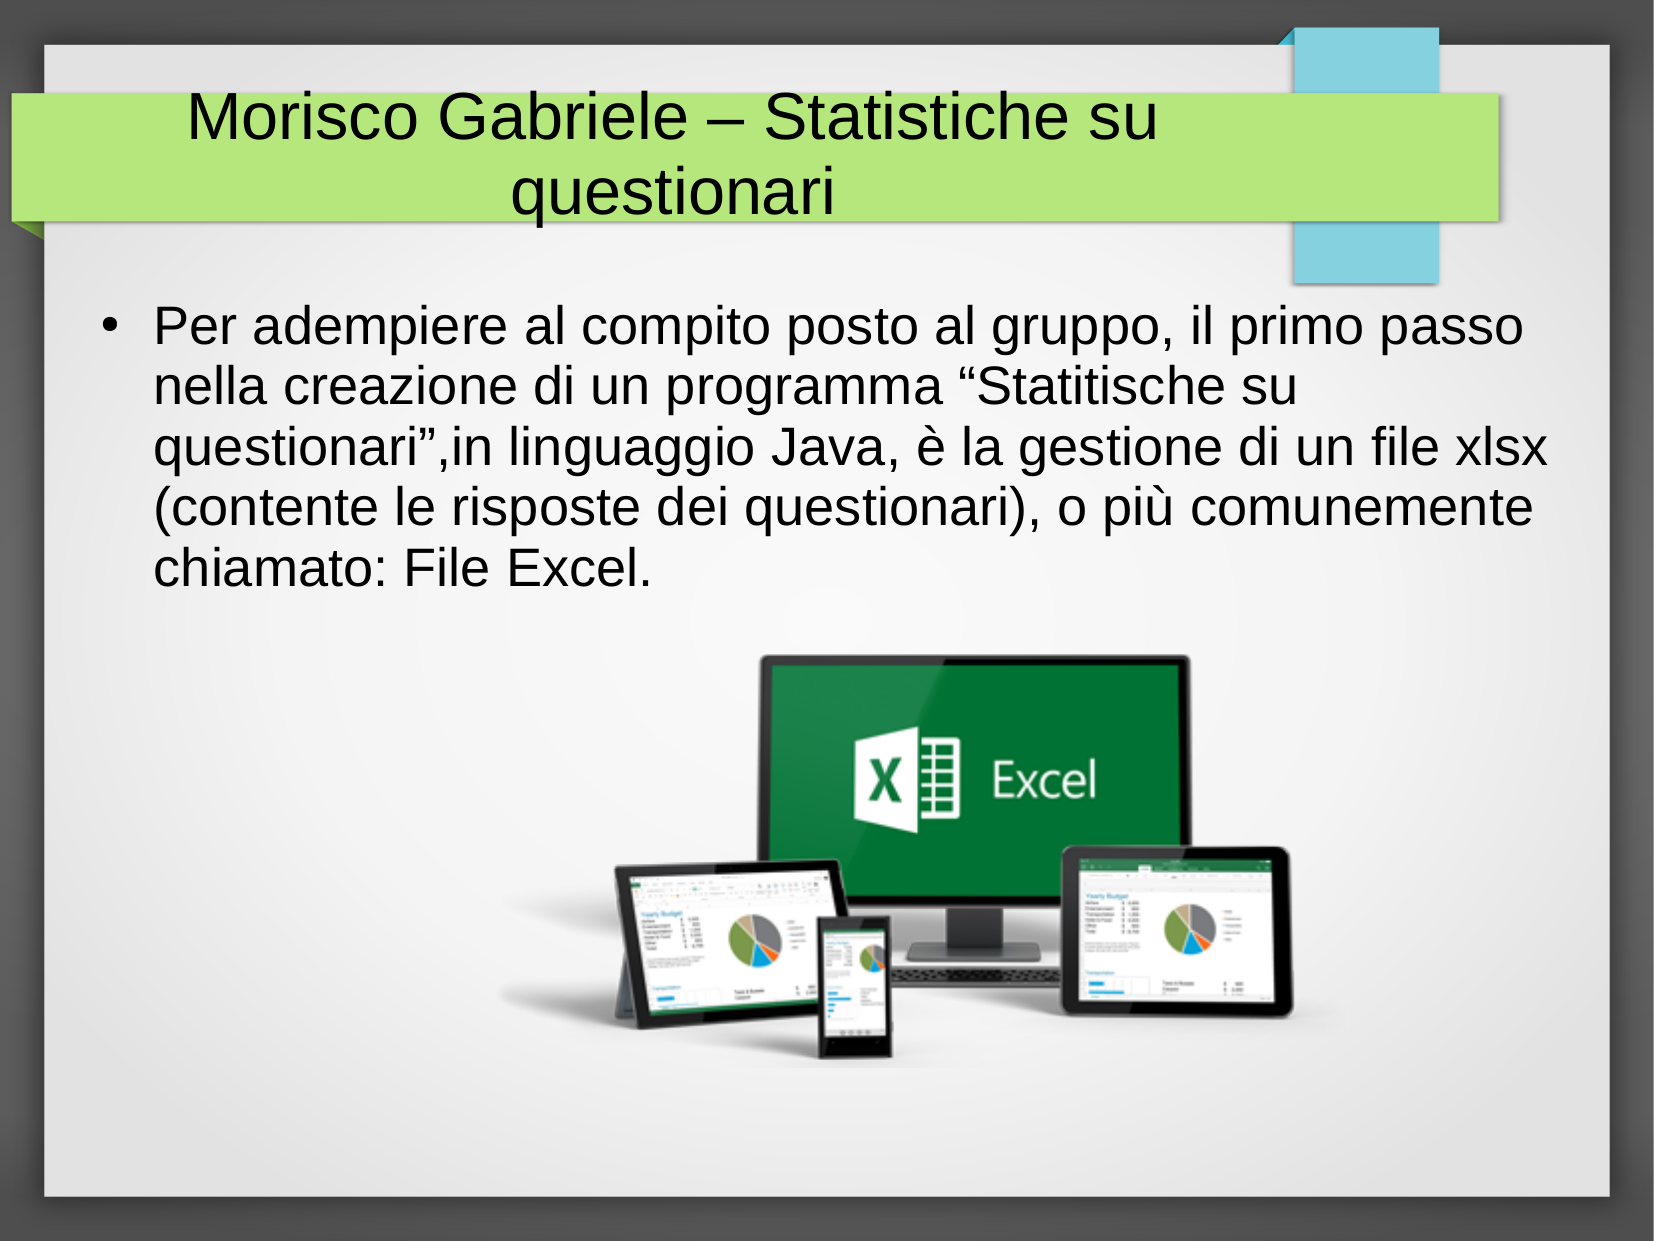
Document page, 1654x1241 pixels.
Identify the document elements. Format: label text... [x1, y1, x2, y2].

title Morisco Gabriele – Statistiche su questionari [82, 78, 1264, 229]
list Per adempiere al compito posto al gruppo, il primo passo nella creazione di un programma “Statitische su questionari”,in linguaggio Java, è la gestione di un file xlsx (contente le risposte dei questionari), o più comunemente chiamato: File Excel. [82, 295, 1571, 1015]
picture [0, 0, 1654, 1241]
